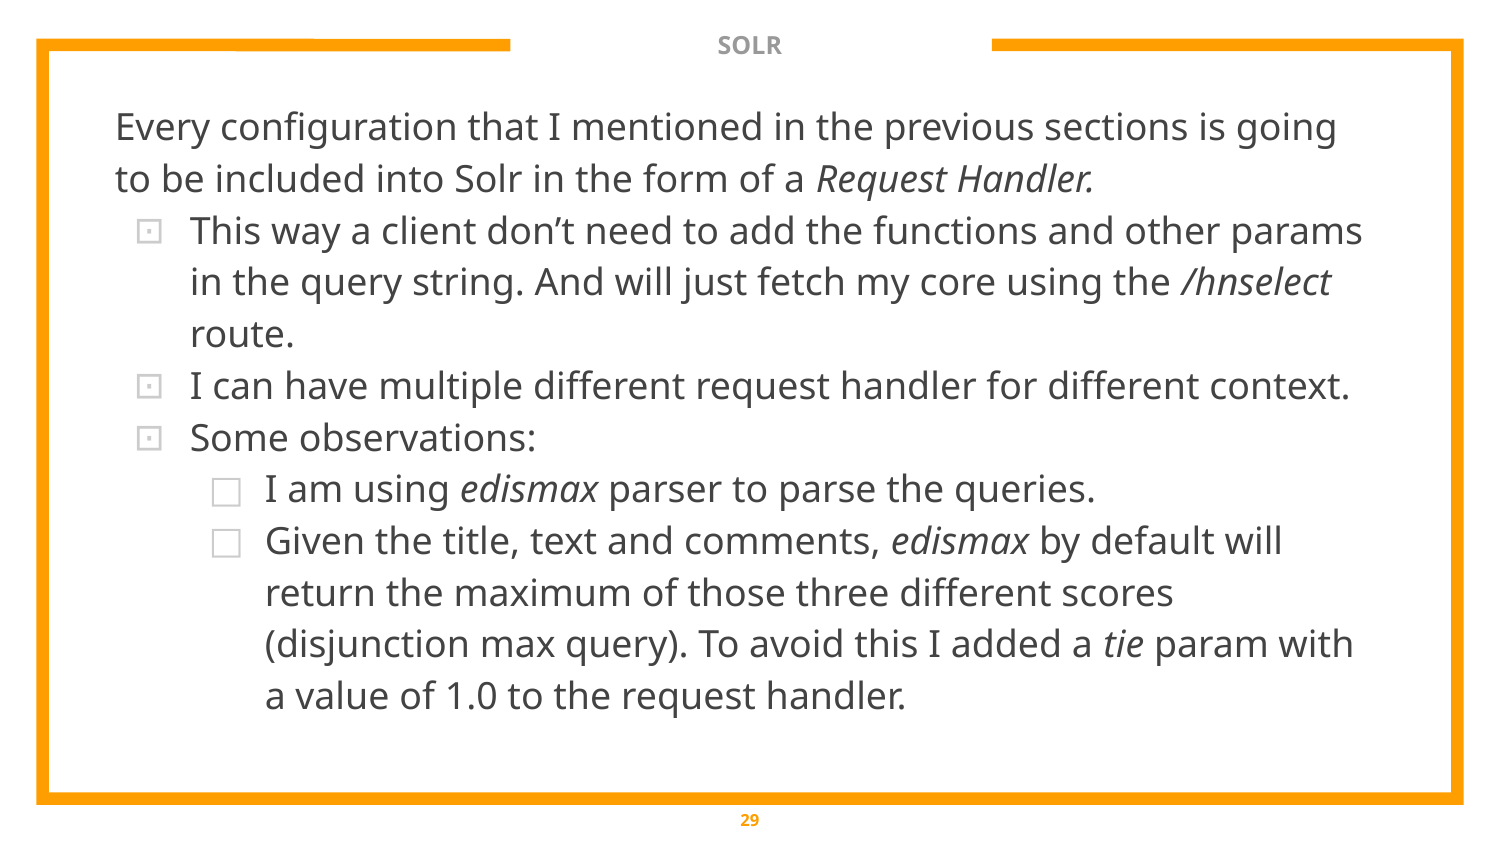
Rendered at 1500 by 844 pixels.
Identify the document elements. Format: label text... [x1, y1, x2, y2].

title SOLR [531, 15, 969, 81]
list Every configuration that I mentioned in the previous sections is going to be included into Solr in the form of a Request Handler. This way a client don’t need to add the functions and other params in the query string. And will just fetch my core using the /hnselect route. I can have multiple different request handler for different context. Some observations: I am using edismax parser to parse the queries. Given the title, text and comments, edismax by default will return the maximum of those three different scores (disjunction max query). To avoid this I added a tie param with a value of 1.0 to the request handler. [99, 81, 1400, 763]
slide_number <number> [0, 798, 1500, 844]
